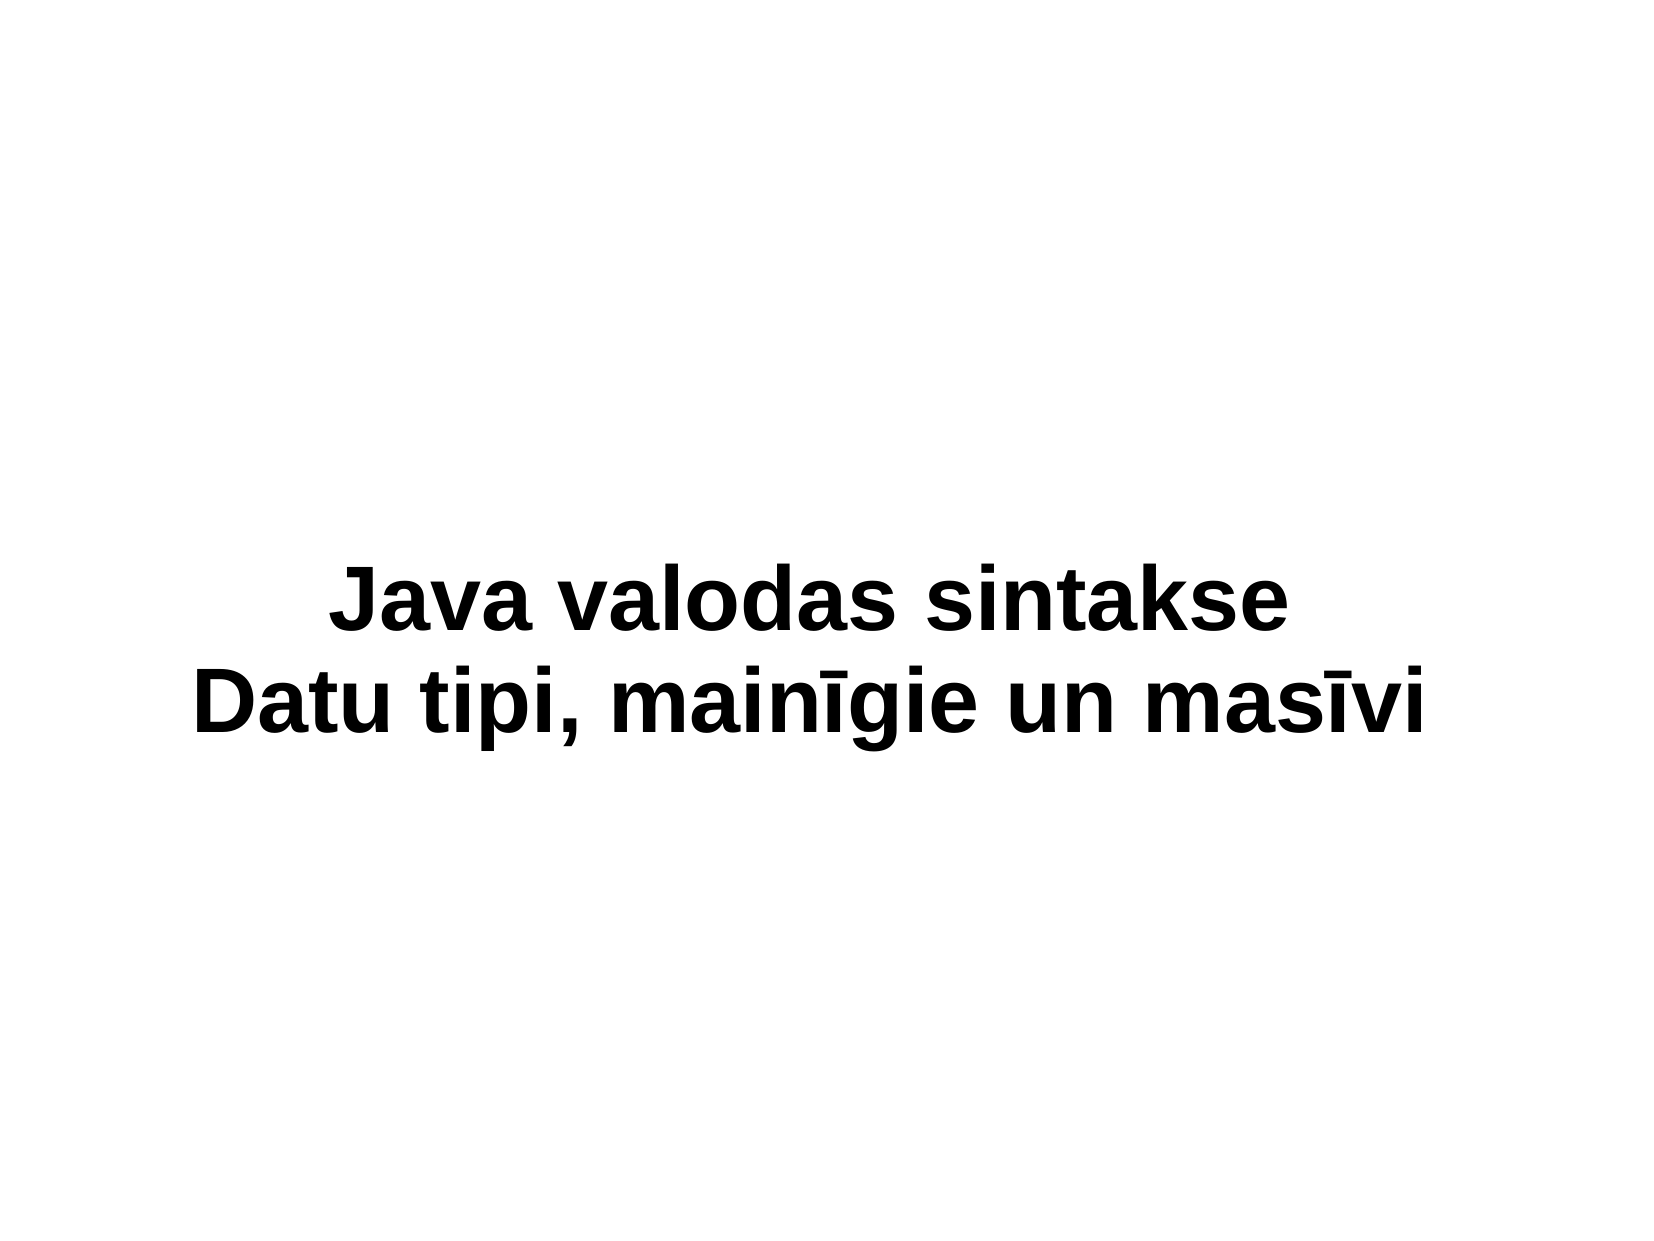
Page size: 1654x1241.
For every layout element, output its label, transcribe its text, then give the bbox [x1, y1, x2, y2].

subtitle Java valodas sintakse Datu tipi, mainīgie un masīvi [82, 290, 1538, 1010]
